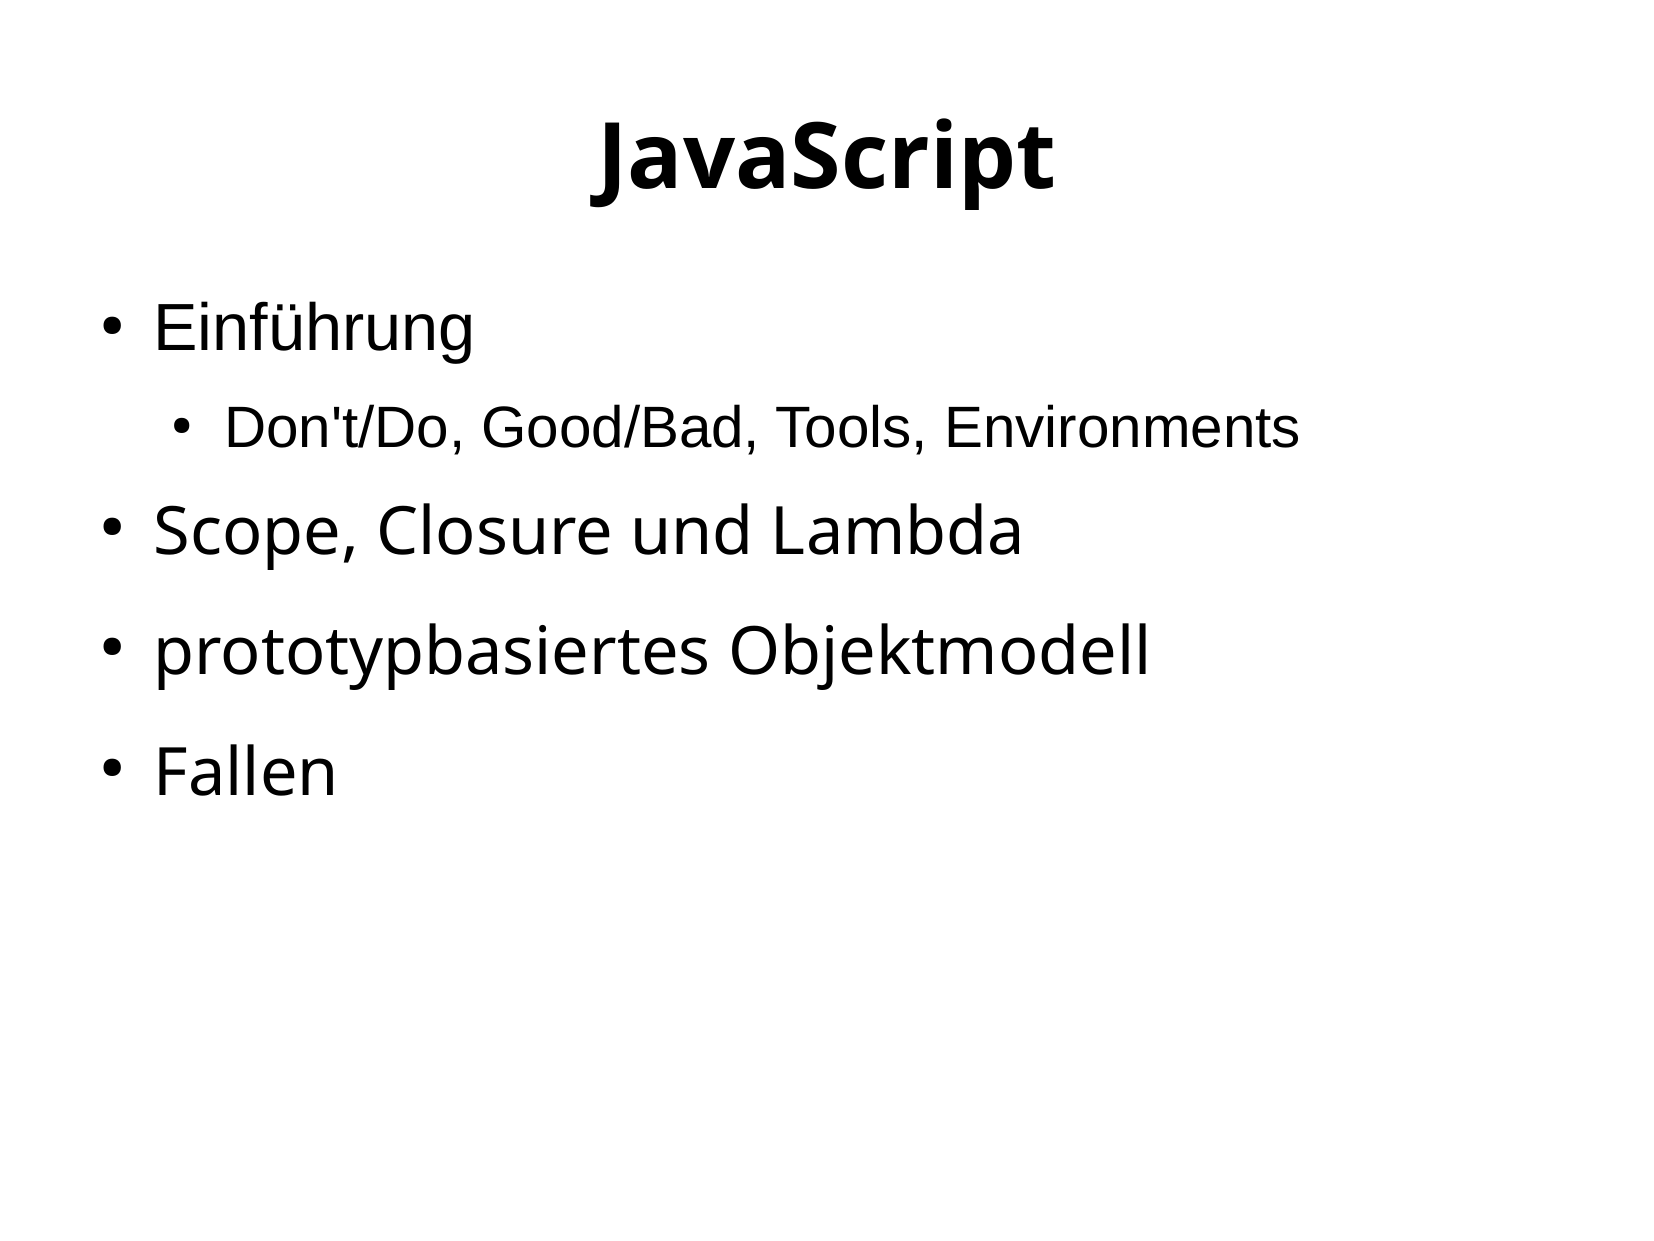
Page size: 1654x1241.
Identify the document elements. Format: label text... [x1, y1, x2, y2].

title JavaScript [82, 56, 1571, 250]
list Einführung Don't/Do, Good/Bad, Tools, Environments Scope, Closure und Lambda prototypbasiertes Objektmodell Fallen [82, 290, 1571, 1109]
